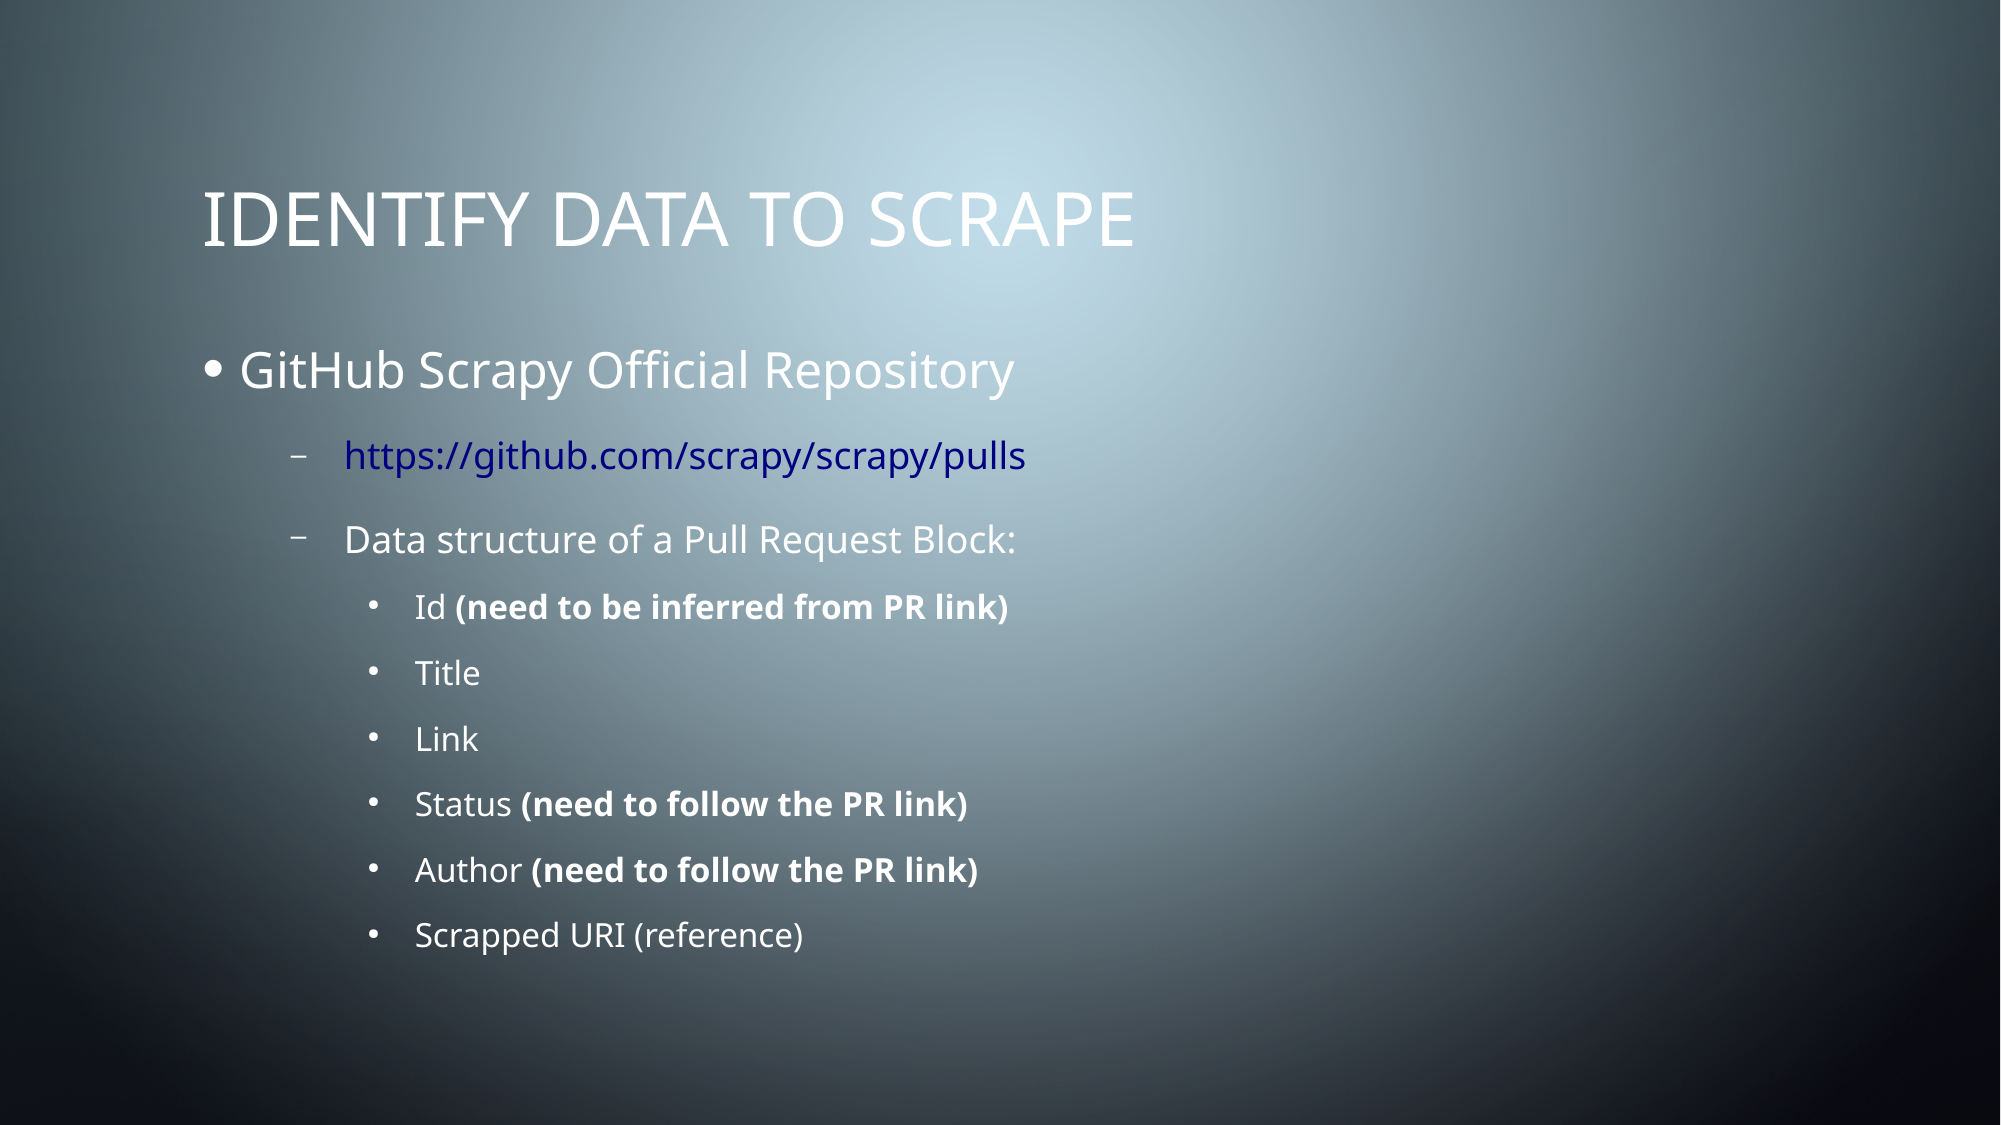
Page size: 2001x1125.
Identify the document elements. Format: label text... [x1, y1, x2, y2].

title Identify DATA to scrapE [187, 101, 1813, 318]
picture [0, 0, 2001, 1125]
list GitHub Scrapy Official Repository https://github.com/scrapy/scrapy/pulls Data structure of a Pull Request Block: Id (need to be inferred from PR link) Title Link Status (need to follow the PR link) Author (need to follow the PR link) Scrapped URI (reference) [187, 318, 1813, 1004]
